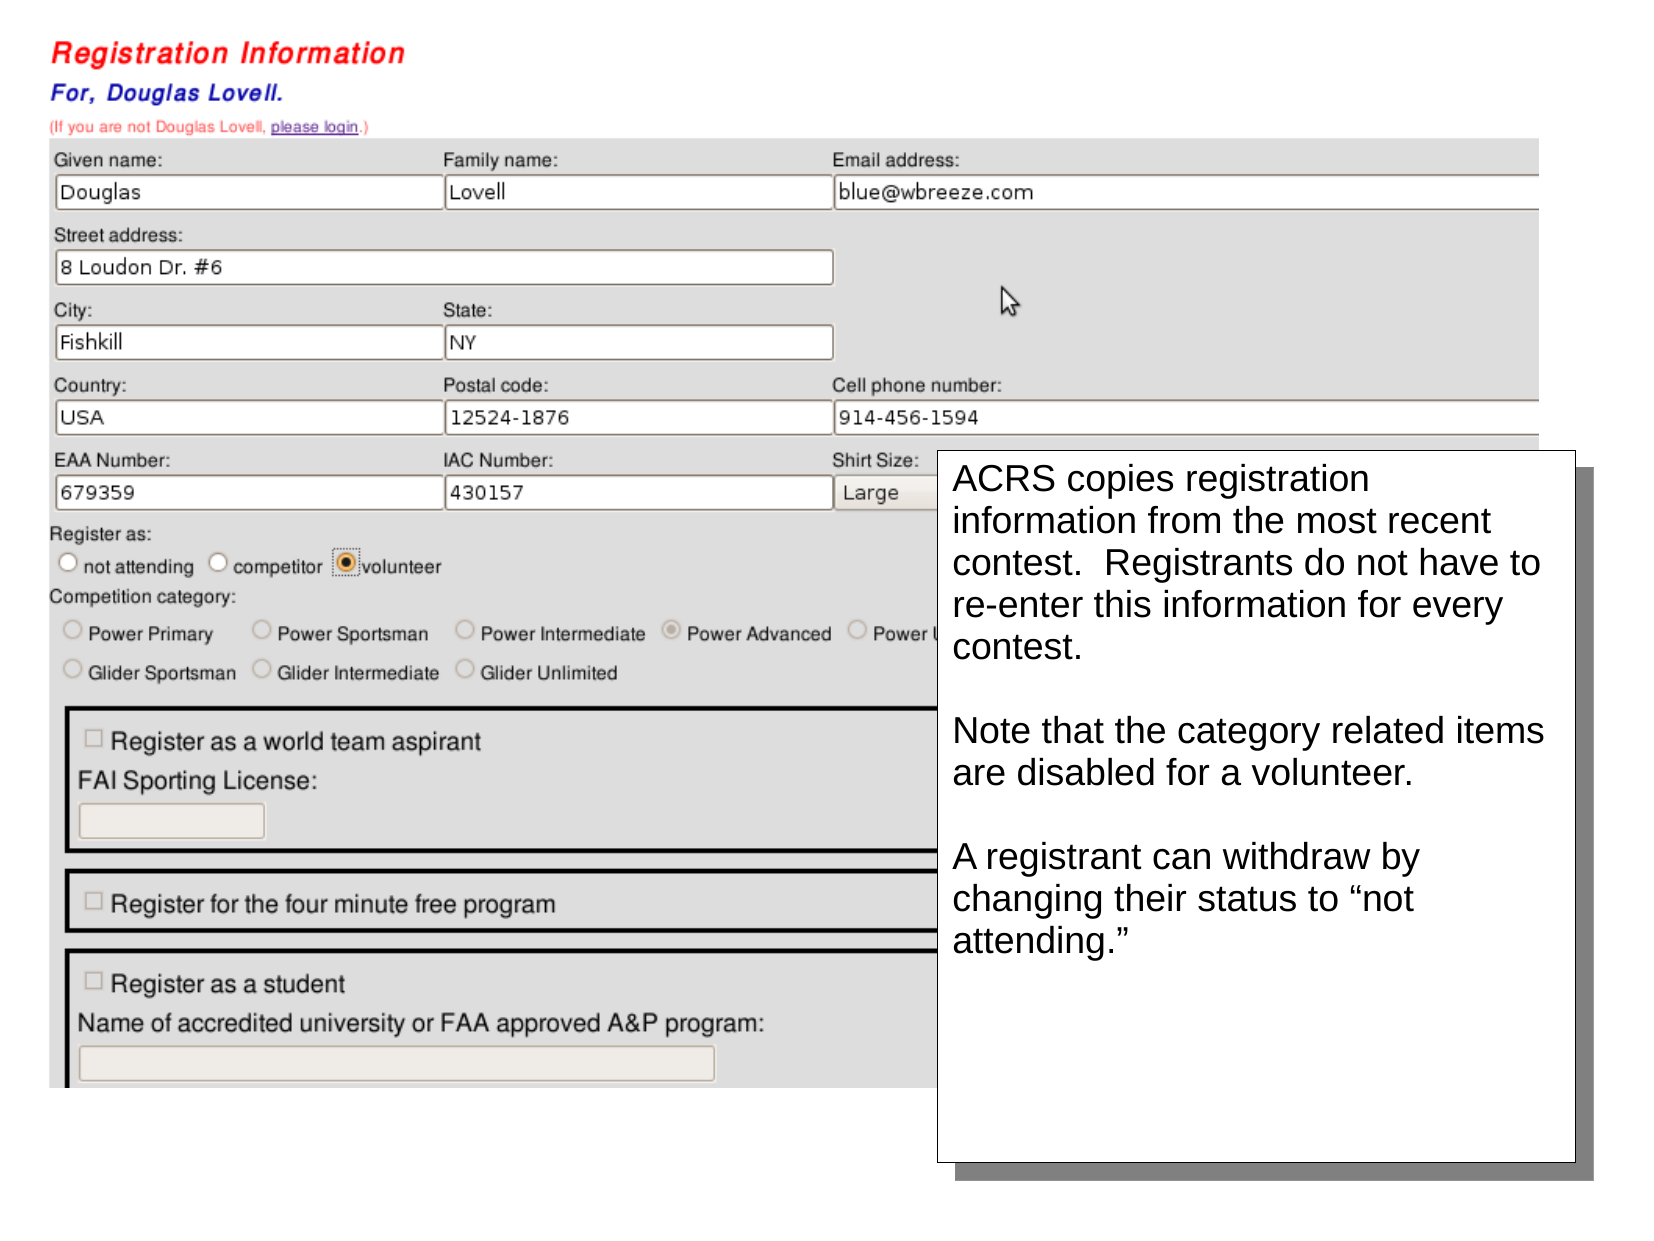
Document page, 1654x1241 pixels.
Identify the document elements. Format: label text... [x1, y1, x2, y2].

text_box ACRS copies registration information from the most recent contest. Registrants do not have to re-enter this information for every contest. Note that the category related items are disabled for a volunteer. A registrant can withdraw by changing their status to “not attending.” [937, 450, 1576, 1163]
picture [37, 29, 1539, 1088]
